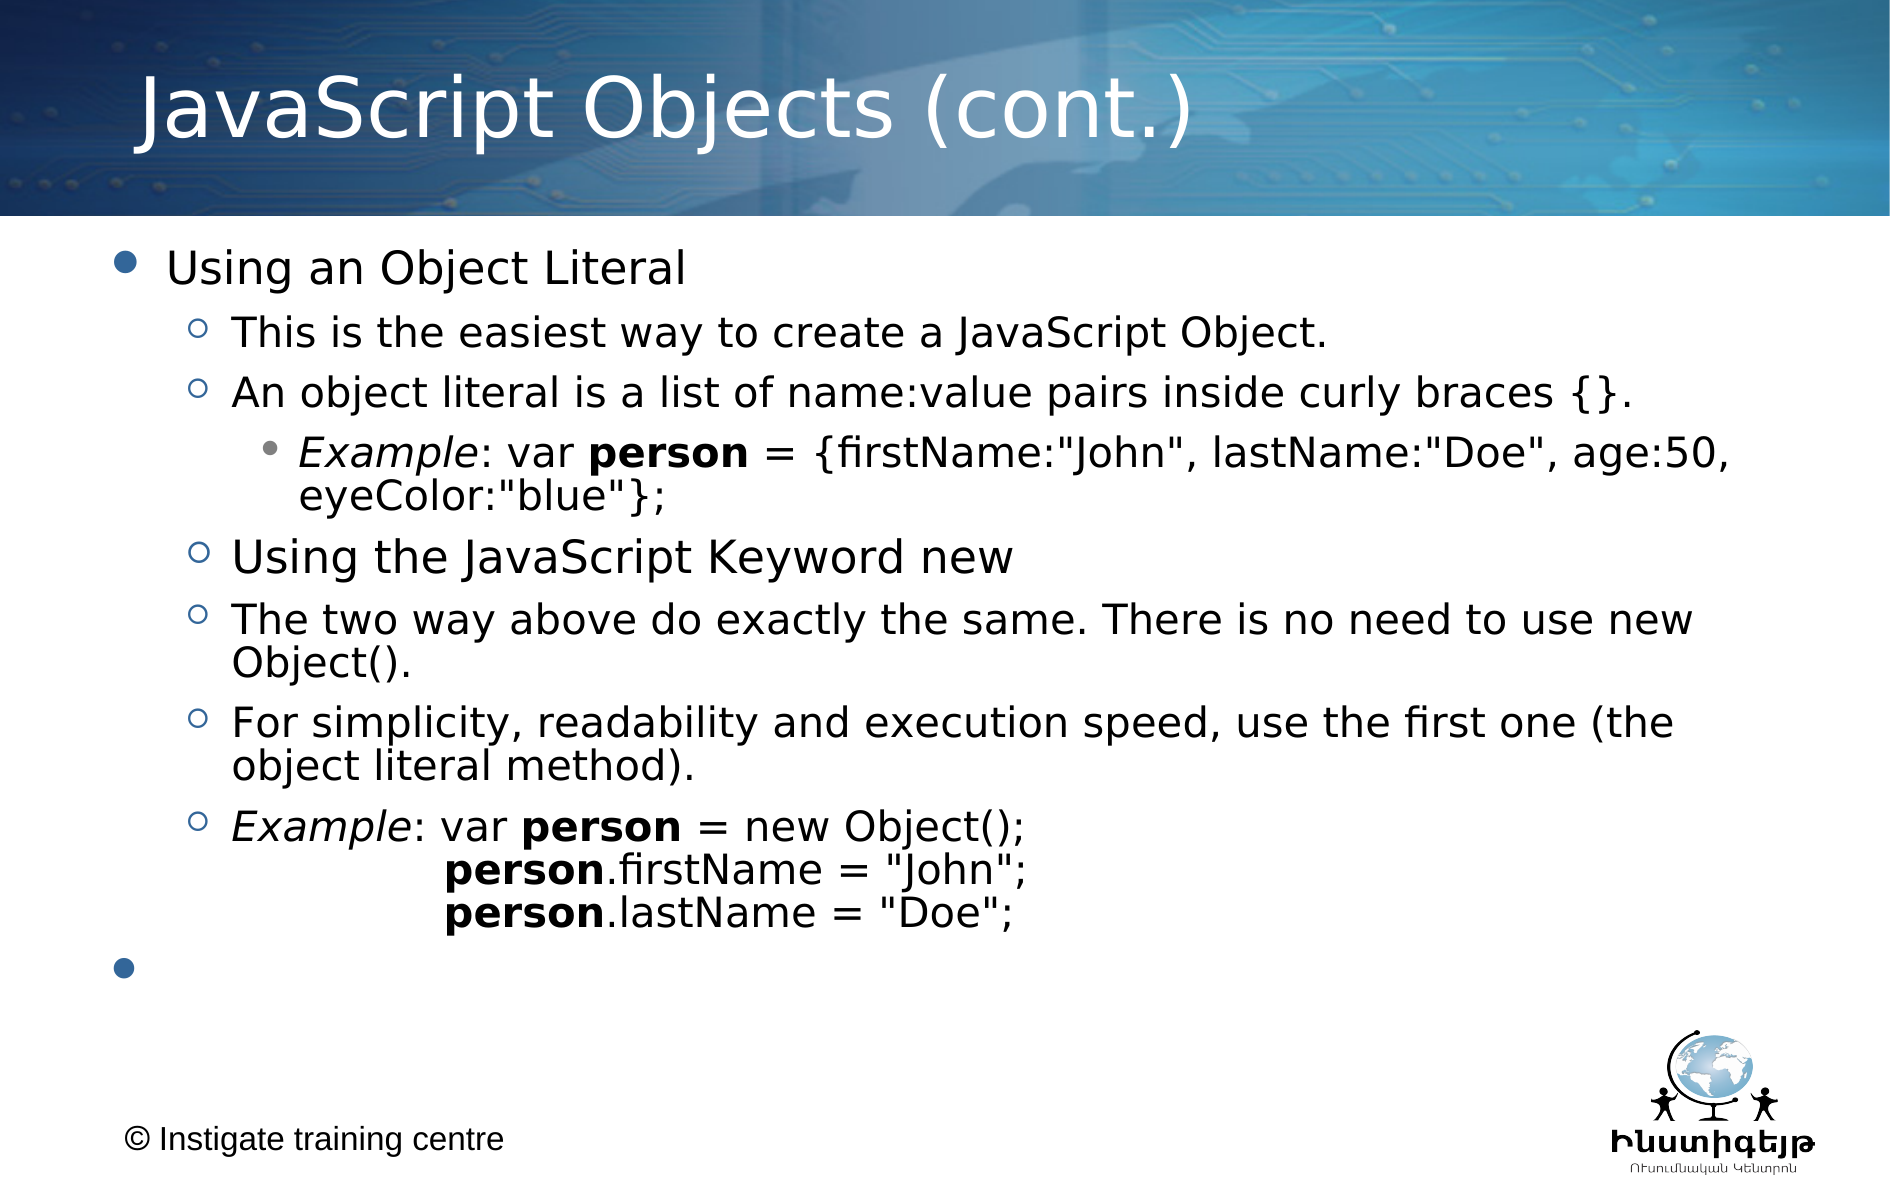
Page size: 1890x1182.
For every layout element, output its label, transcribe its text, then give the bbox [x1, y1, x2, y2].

picture [0, 0, 1890, 216]
list Using an Object Literal This is the easiest way to create a JavaScript Object. An object literal is a list of name:value pairs inside curly braces {}. Example: var person = {firstName:"John", lastName:"Doe", age:50, eyeColor:"blue"}; Using the JavaScript Keyword new The two way above do exactly the same. There is no need to use new Object(). For simplicity, readability and execution speed, use the first one (the object literal method). Example: var person = new Object(); person.firstName = "John"; person.lastName = "Doe"; [110, 246, 1801, 273]
picture [1612, 1030, 1815, 1175]
